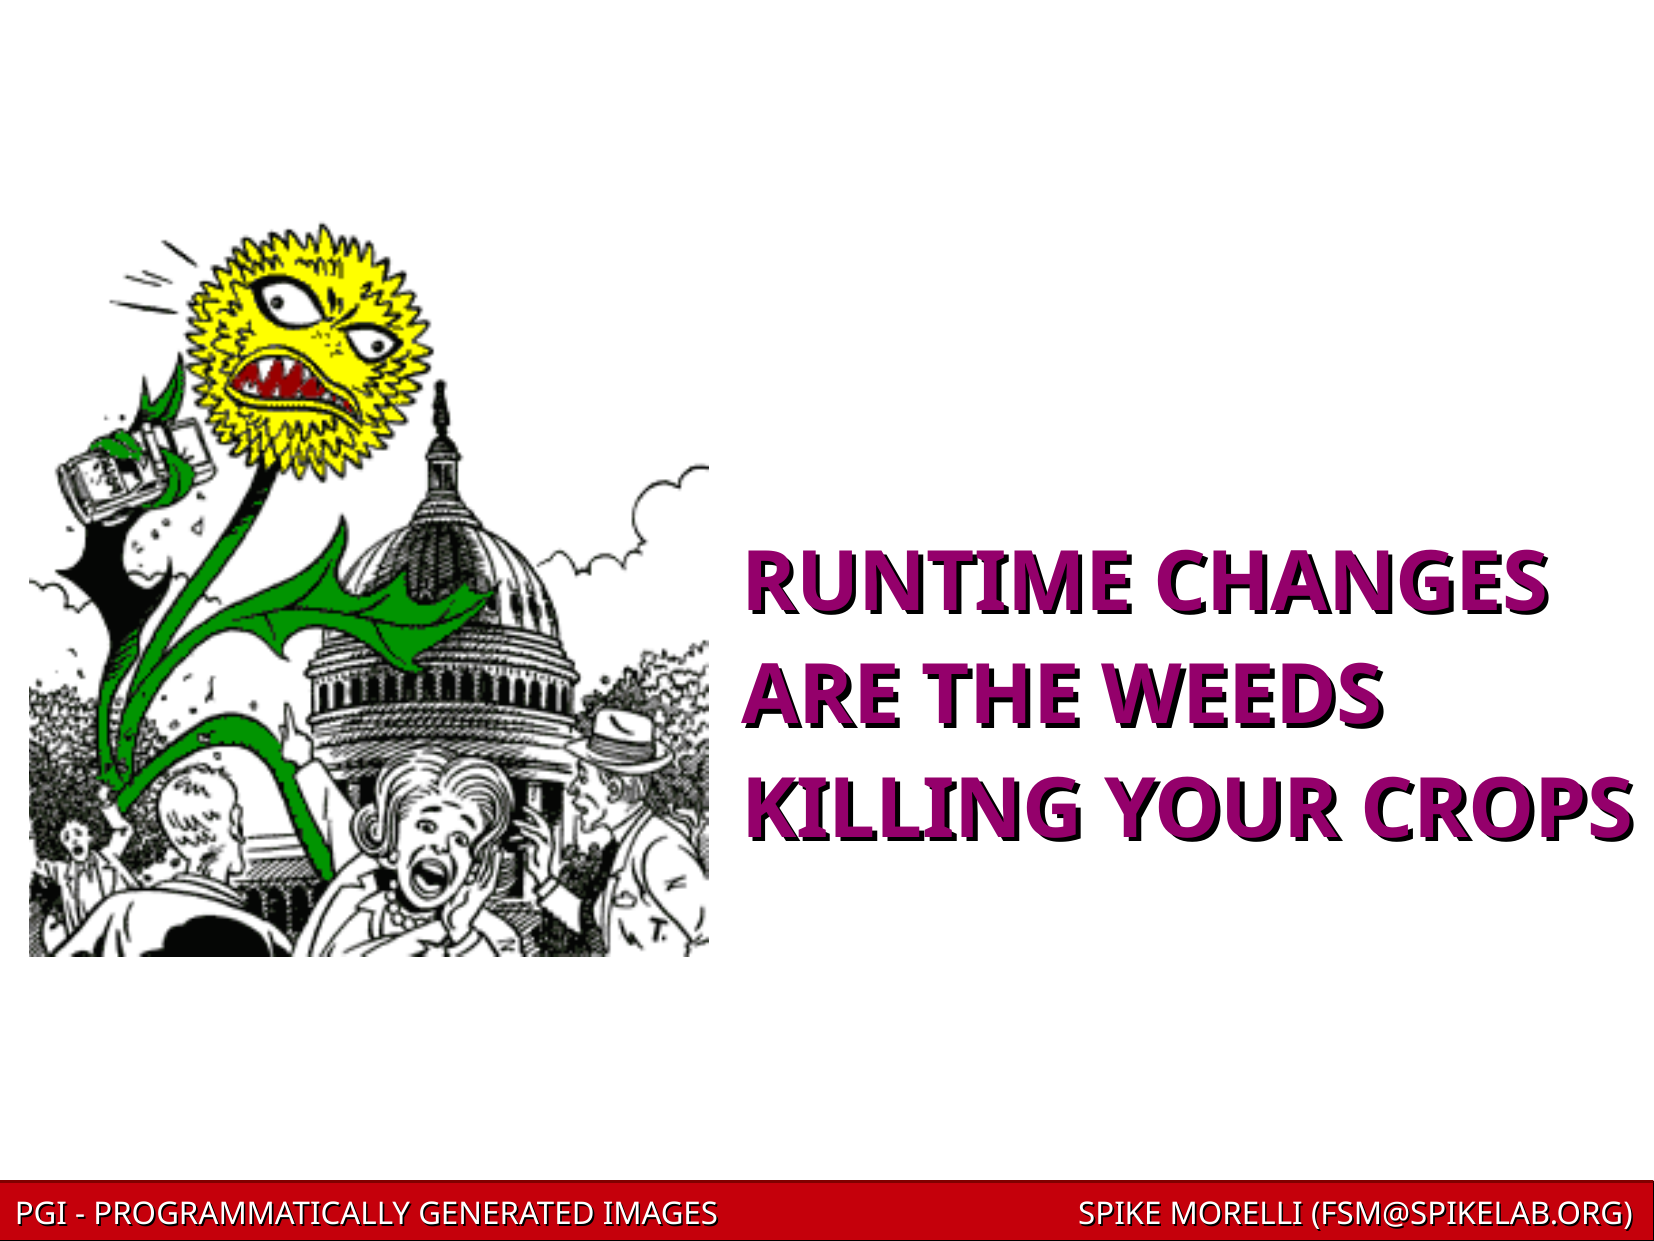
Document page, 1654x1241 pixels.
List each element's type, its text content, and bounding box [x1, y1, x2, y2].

text_box SPIKE MORELLI (FSM@SPIKELAB.ORG) [1063, 1184, 1643, 1235]
text_box [0, 1183, 1654, 1241]
text_box RUNTIME CHANGES ARE THE WEEDS KILLING YOUR CROPS [726, 513, 1628, 809]
picture [29, 206, 709, 957]
text_box PGI - PROGRAMMATICALLY GENERATED IMAGES [0, 1184, 722, 1235]
